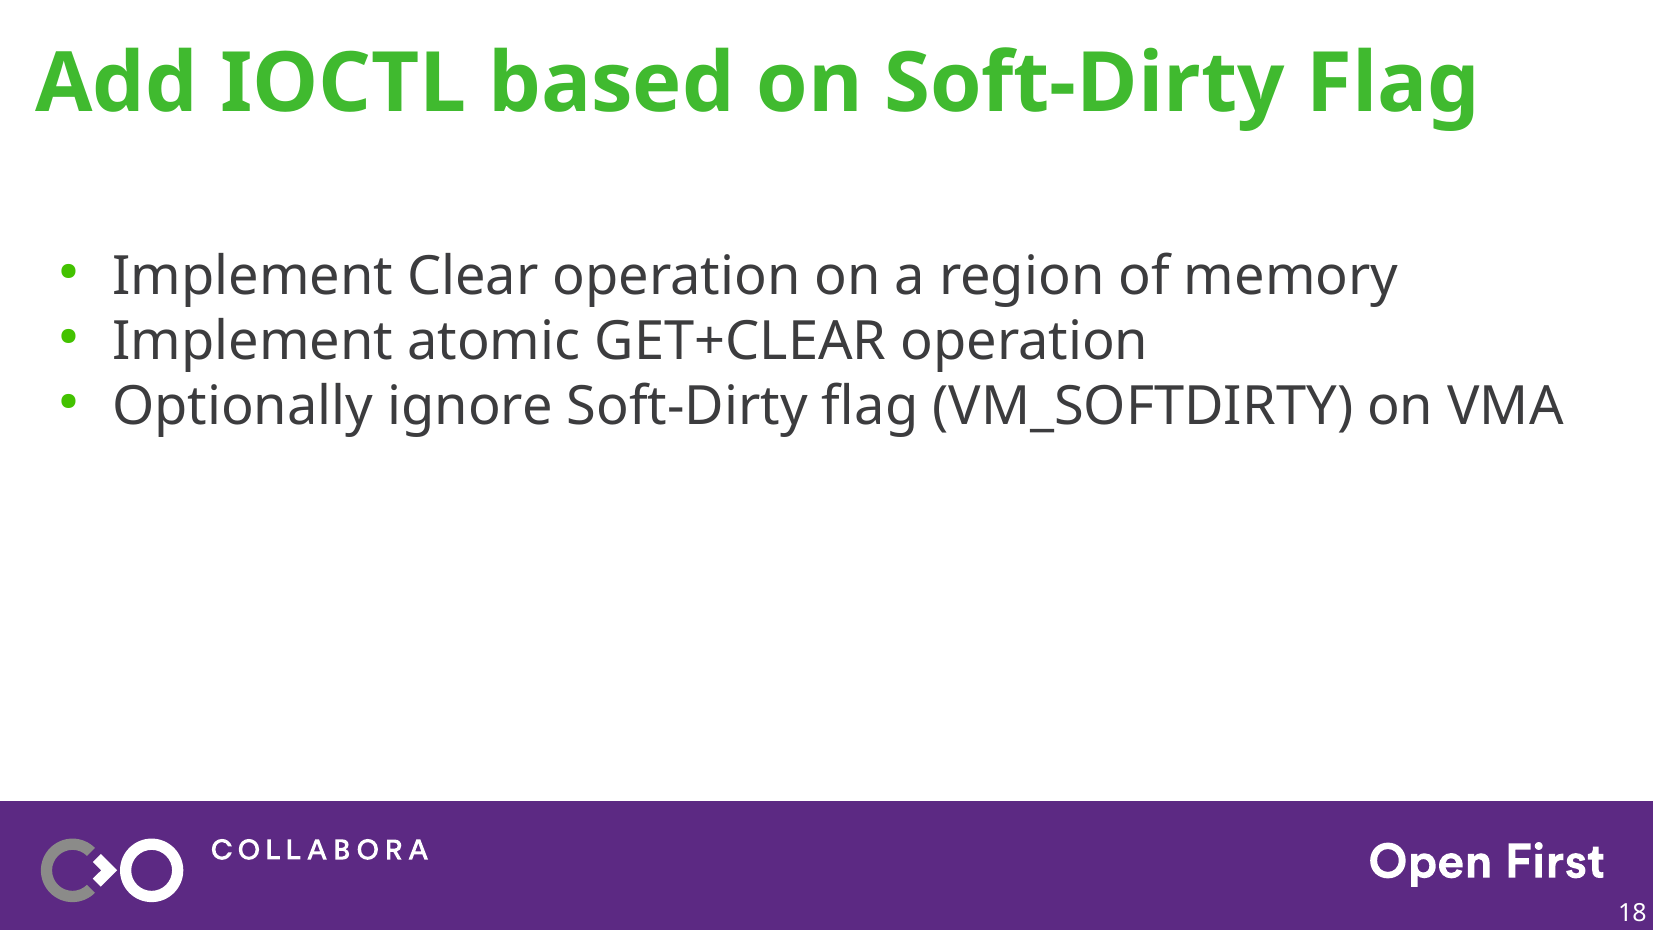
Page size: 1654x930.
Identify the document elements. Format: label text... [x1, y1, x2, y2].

title Add IOCTL based on Soft-Dirty Flag [35, 28, 1608, 192]
list Implement Clear operation on a region of memory Implement atomic GET+CLEAR operation Optionally ignore Soft-Dirty flag (VM_SOFTDIRTY) on VMA [41, 240, 1613, 804]
